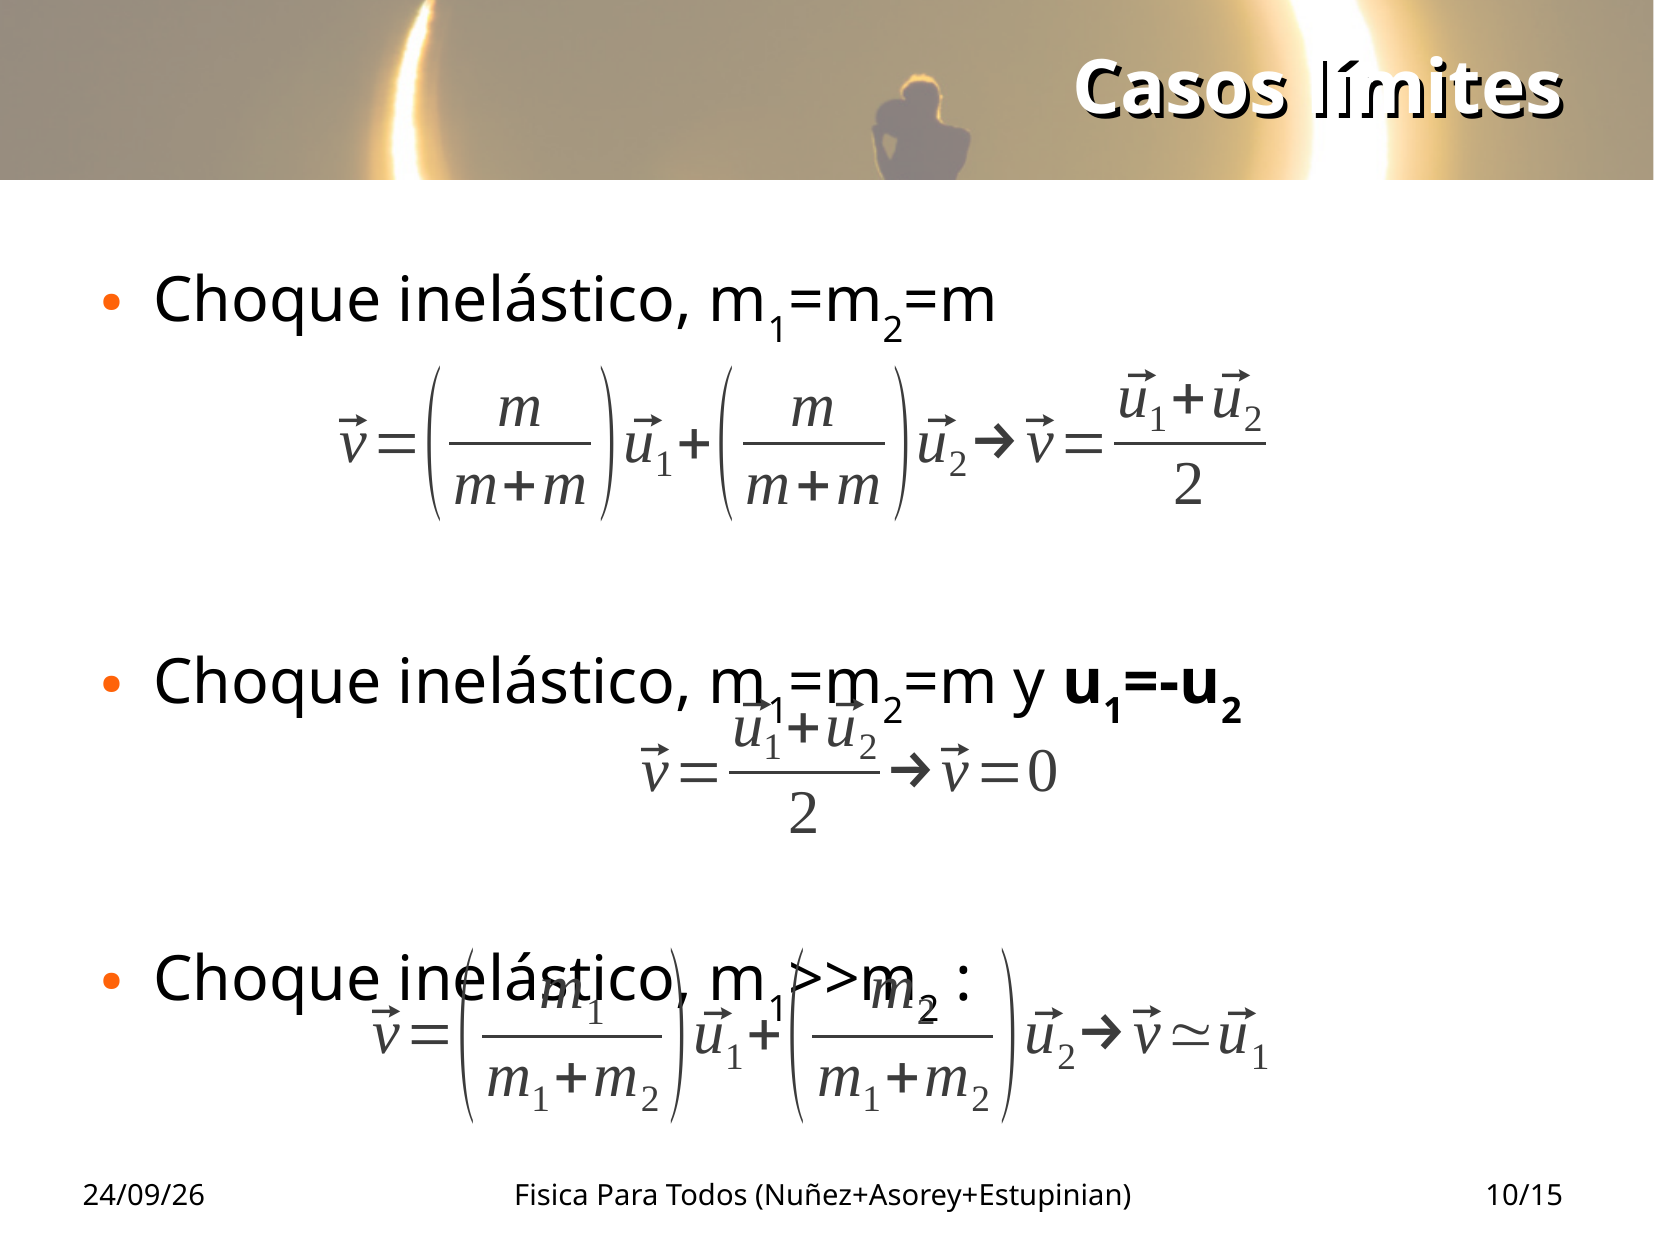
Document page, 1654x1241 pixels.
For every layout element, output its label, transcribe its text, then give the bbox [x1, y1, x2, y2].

chart [330, 360, 1275, 526]
picture [0, 0, 1654, 180]
chart [362, 945, 1276, 1129]
title Casos límites [75, 19, 1564, 151]
chart [632, 690, 1066, 847]
list Choque inelástico, m1=m2=m Choque inelástico, m1=m2=m y u1=-u2 Choque inelástico, m1>>m2 : [82, 255, 1571, 1156]
